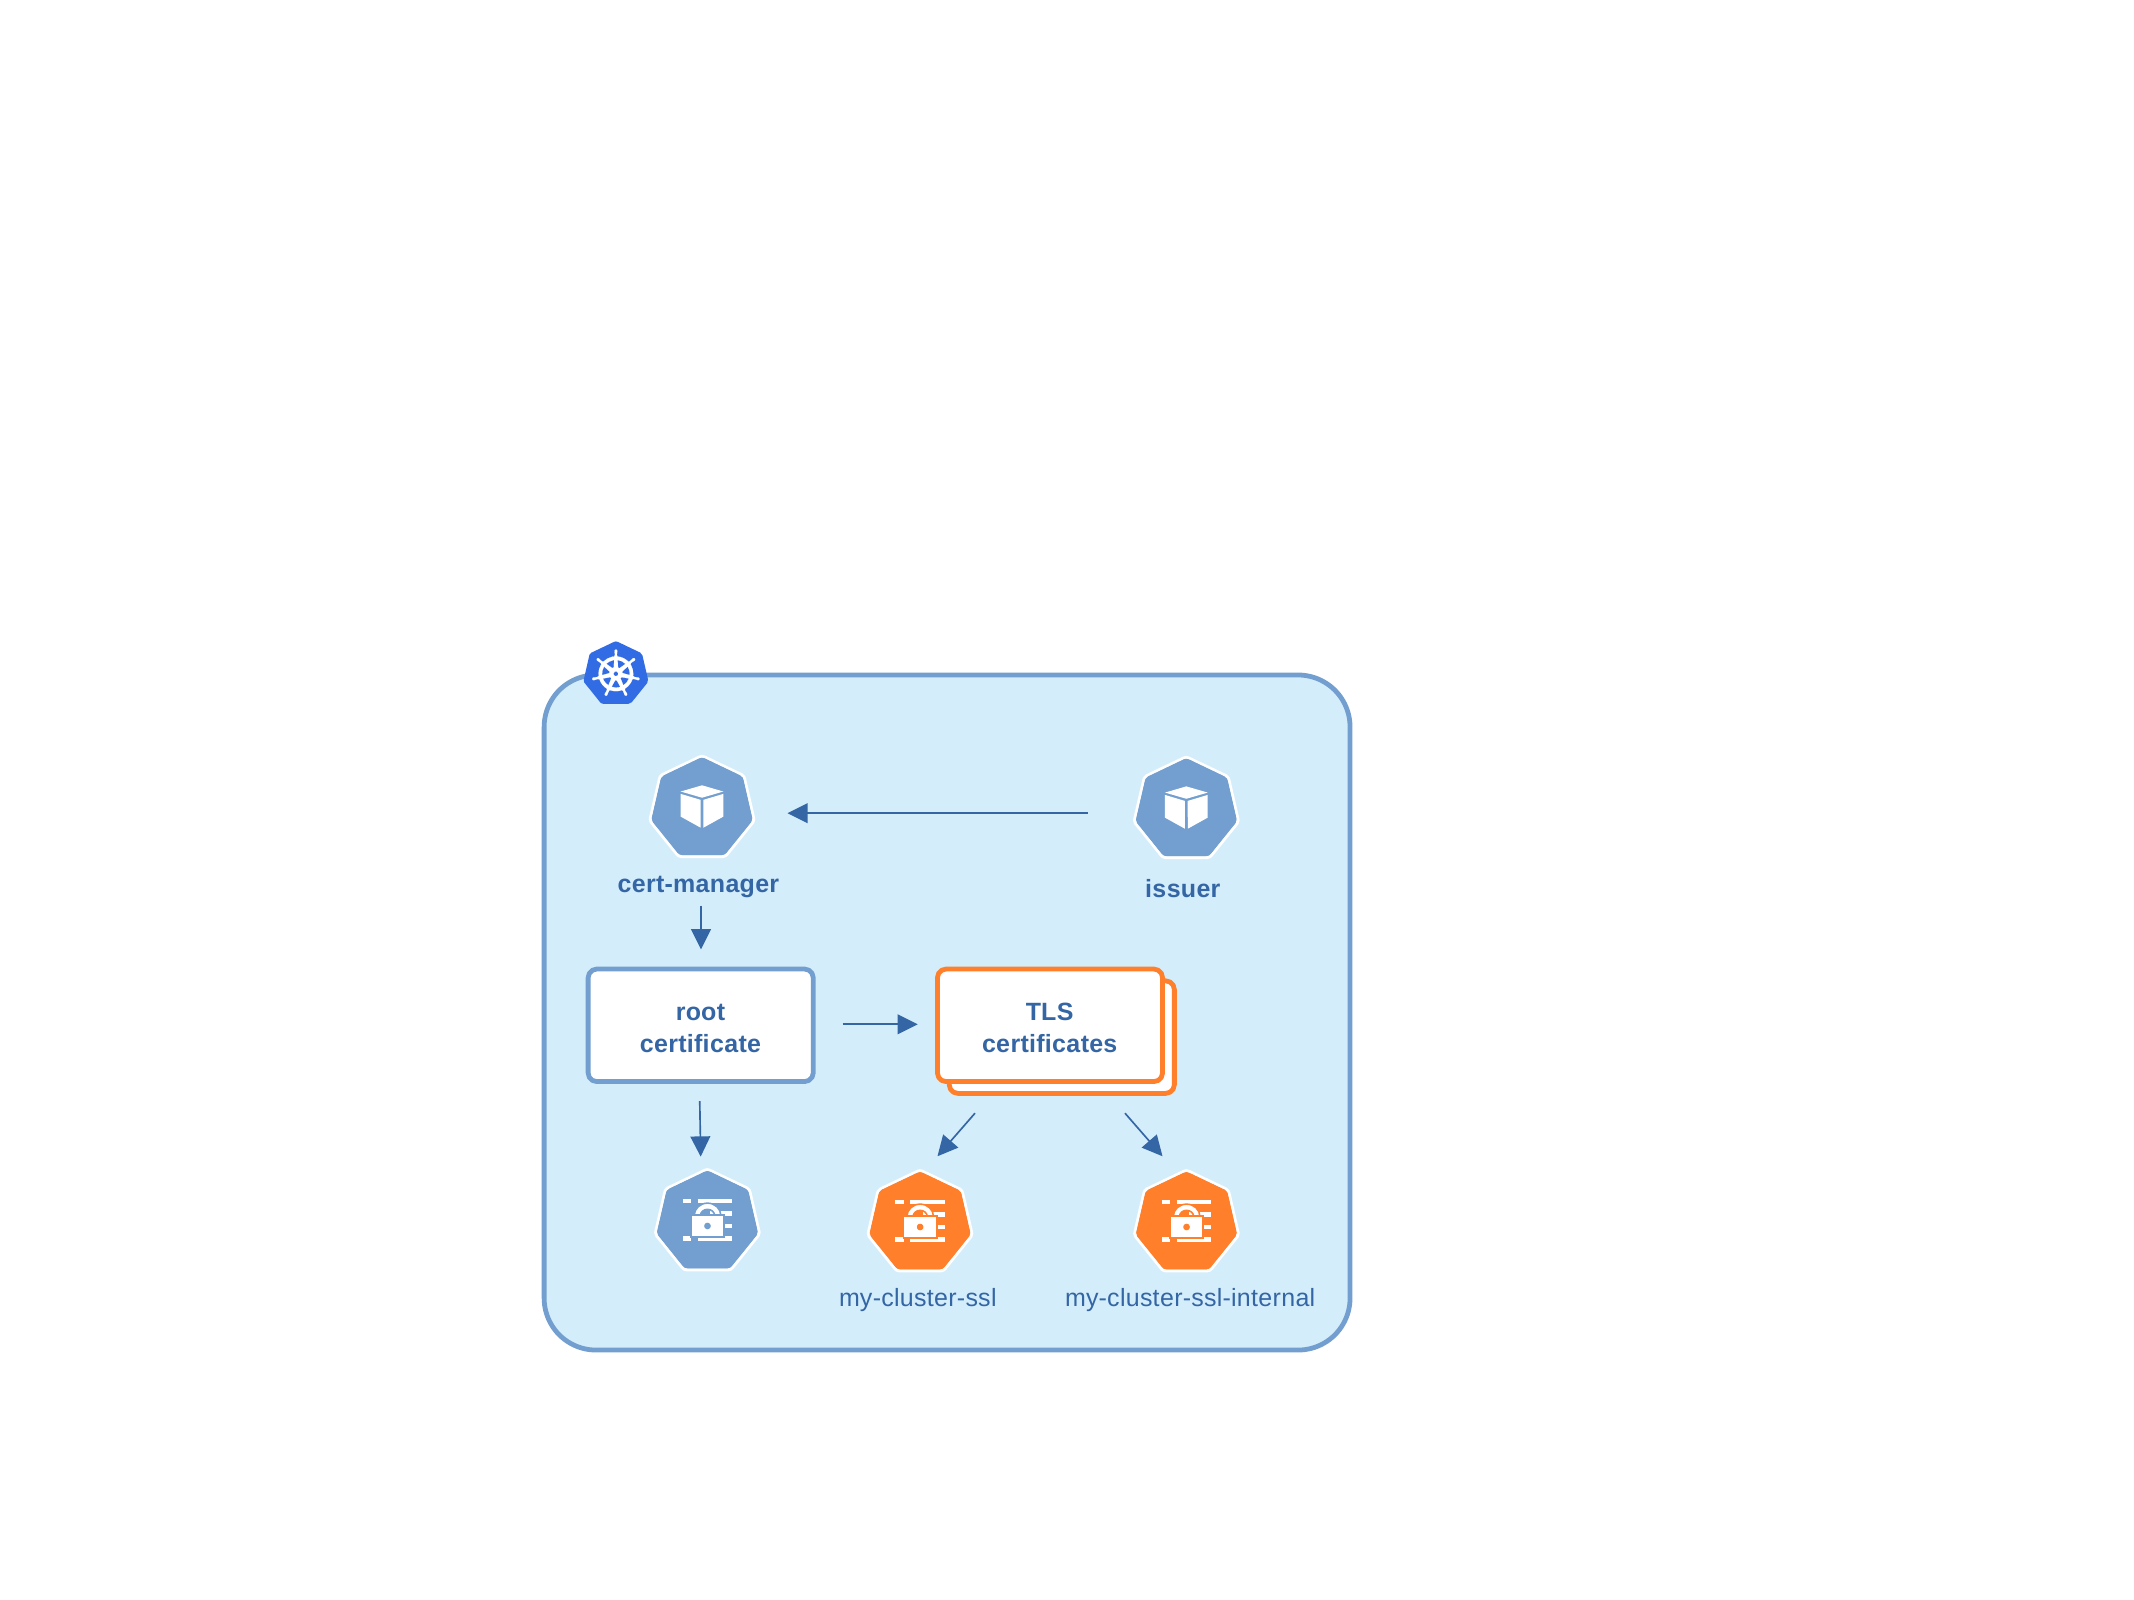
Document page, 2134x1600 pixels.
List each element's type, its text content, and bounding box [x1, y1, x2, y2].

text_box my-cluster-ssl-internal [1056, 1273, 1325, 1320]
picture [1133, 755, 1240, 860]
text_box issuer [1136, 863, 1230, 911]
text_box [513, 623, 1376, 1374]
picture [654, 1168, 761, 1272]
picture [1132, 1168, 1241, 1273]
text_box root certificate [588, 969, 814, 1082]
text_box TLS certificates [949, 980, 1175, 1094]
text_box my-cluster-ssl [830, 1273, 1006, 1320]
picture [866, 1168, 975, 1273]
text_box TLS certificates [941, 972, 1159, 1078]
text_box cert-manager [609, 854, 789, 906]
picture [648, 754, 756, 854]
picture [582, 639, 651, 707]
